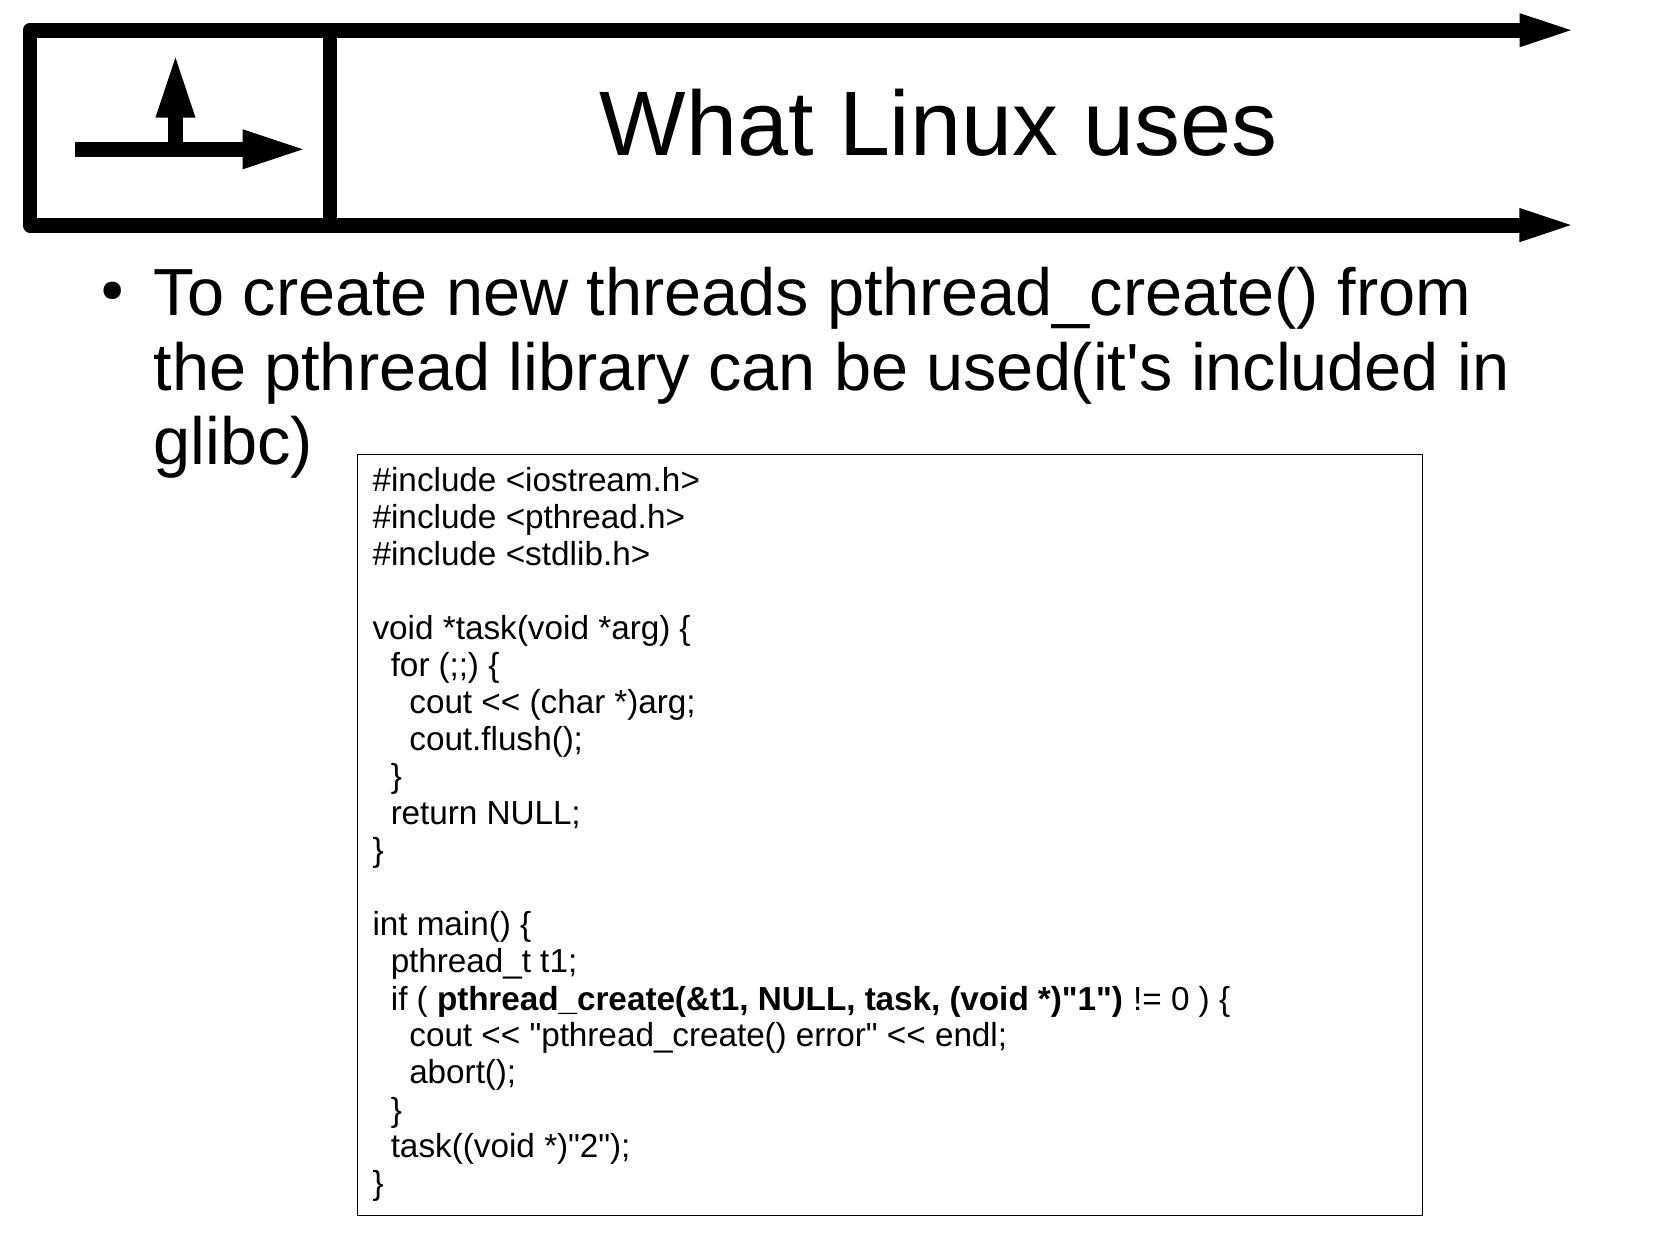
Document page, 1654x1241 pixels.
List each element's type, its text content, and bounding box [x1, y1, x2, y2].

title What Linux uses [194, 38, 323, 218]
title What Linux uses [194, 19, 1519, 23]
title What Linux uses [337, 19, 1654, 227]
text_box #include <iostream.h> #include <pthread.h> #include <stdlib.h> void *task(void *arg) { for (;;) { cout << (char *)arg; cout.flush(); } return NULL; } int main() { pthread_t t1; if ( pthread_create(&t1, NULL, task, (void *)"1") != 0 ) { cout << "pthread_create() error" << endl; abort(); } task((void *)"2"); } [357, 454, 1423, 1216]
list To create new threads pthread_create() from the pthread library can be used(it's included in glibc) [82, 254, 1538, 535]
